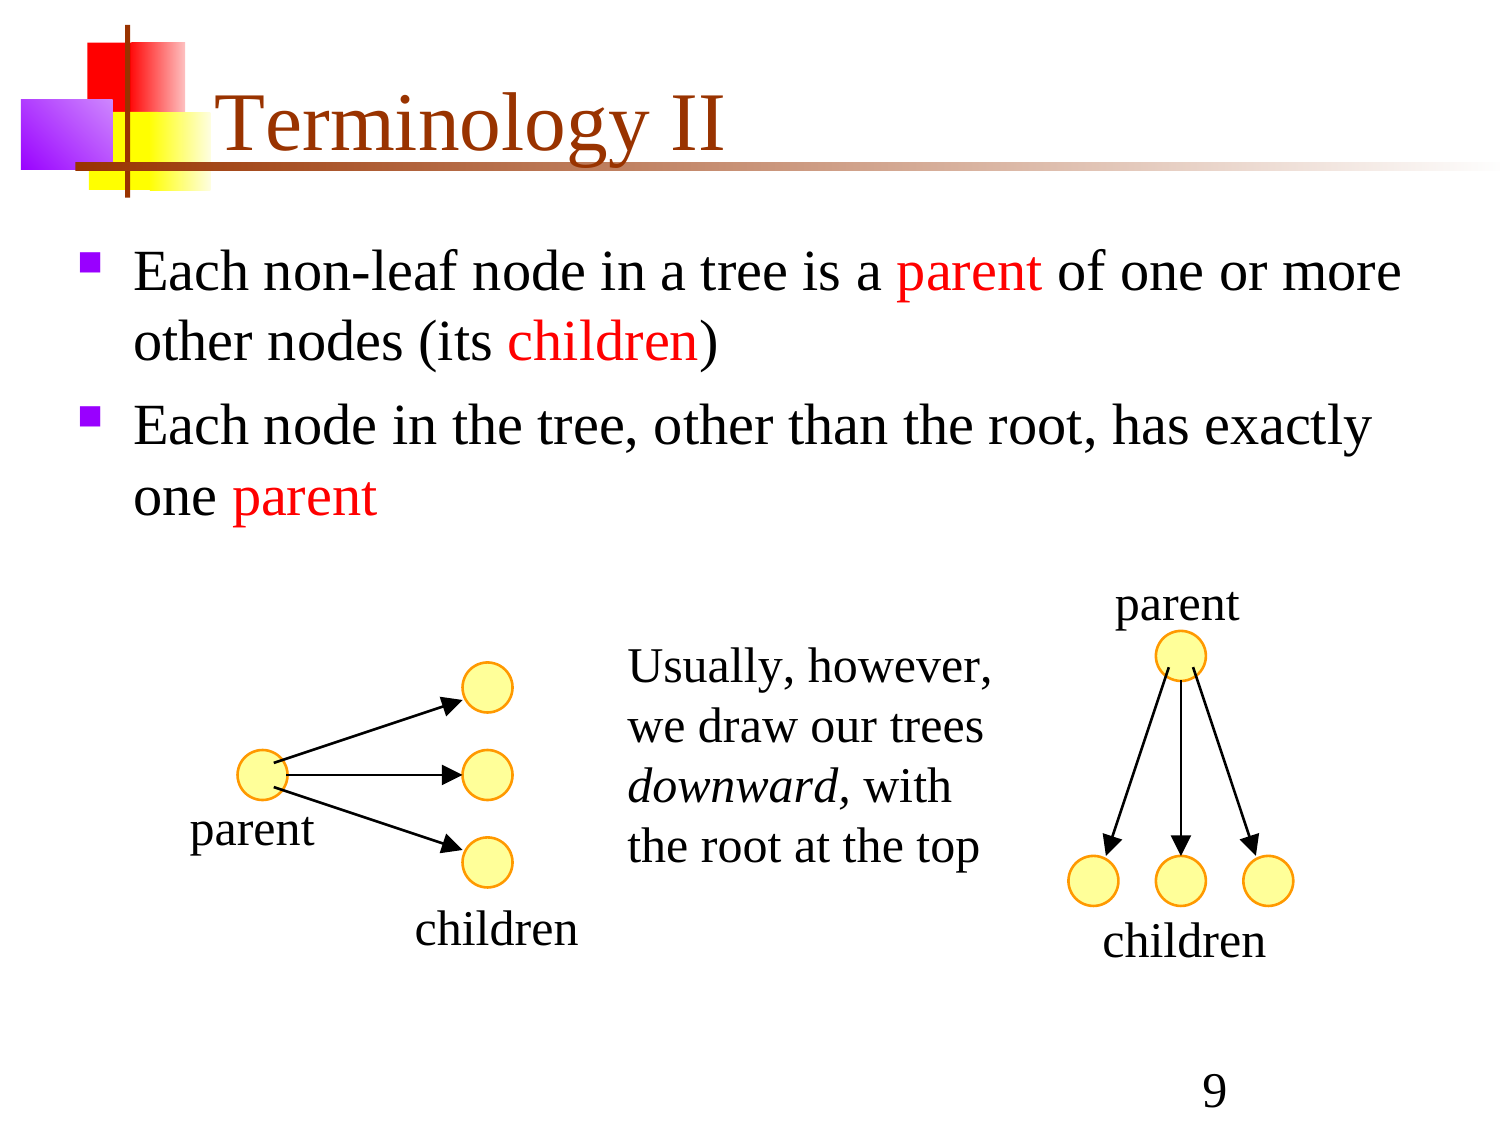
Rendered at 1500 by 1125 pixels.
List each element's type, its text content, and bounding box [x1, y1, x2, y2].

text_box [462, 750, 513, 801]
text_box [1155, 638, 1206, 681]
text_box parent [174, 787, 363, 863]
list Each non-leaf node in a tree is a parent of one or more other nodes (its children) Each node in the tree, other than the root, has exactly one parent [62, 224, 1469, 590]
text_box [1155, 855, 1206, 899]
text_box children [399, 887, 613, 963]
text_box [1243, 855, 1294, 899]
text_box parent [1099, 562, 1288, 638]
text_box [462, 662, 513, 713]
text_box children [1087, 899, 1300, 976]
text_box [462, 837, 513, 887]
text_box [237, 750, 288, 787]
text_box [1068, 855, 1119, 906]
text_box Usually, however, we draw our trees downward, with the root at the top [612, 624, 1038, 881]
title Terminology II [199, 37, 1479, 175]
